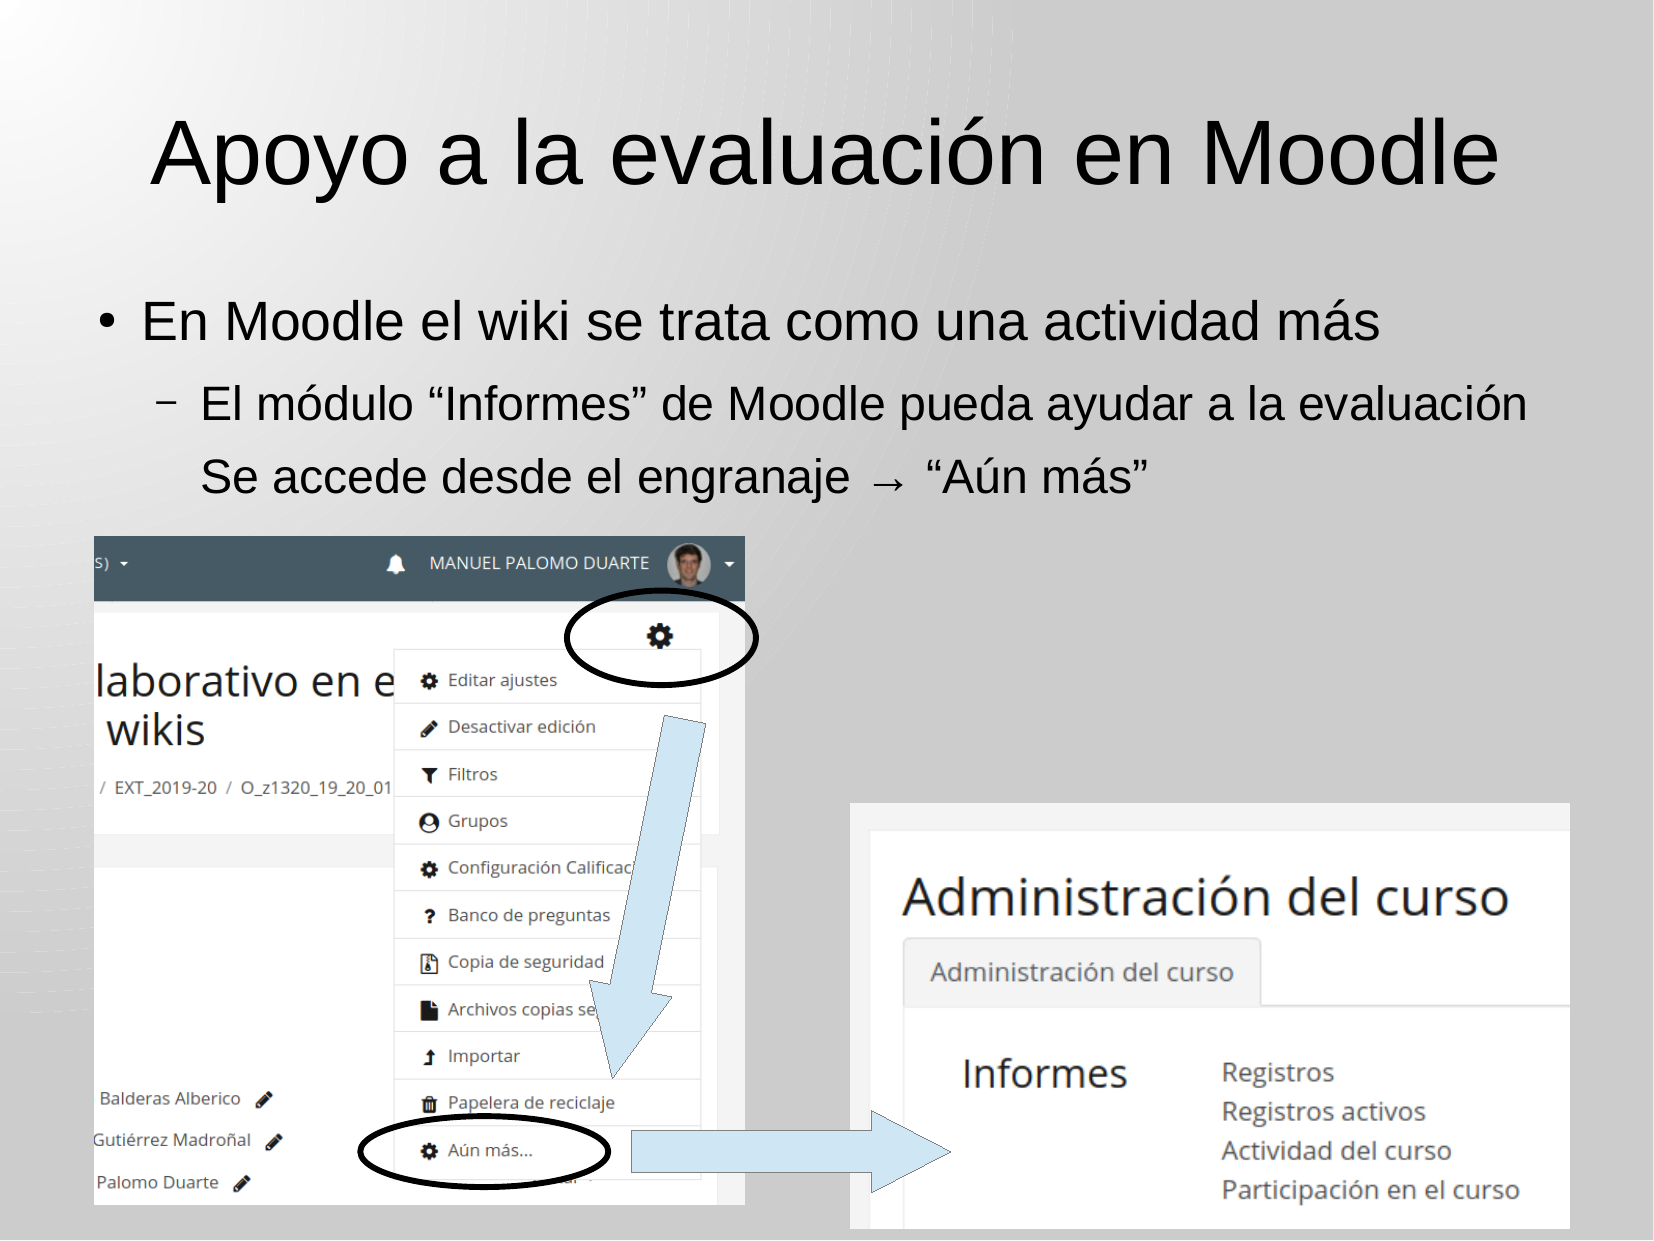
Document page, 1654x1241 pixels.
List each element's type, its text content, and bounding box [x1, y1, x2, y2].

list En Moodle el wiki se trata como una actividad más El módulo “Informes” de Moodle pueda ayudar a la evaluación Se accede desde el engranaje → “Aún más” [82, 290, 1538, 544]
picture [850, 803, 1570, 1229]
text_box [589, 715, 706, 1079]
text_box [631, 1110, 951, 1193]
picture [94, 536, 745, 1205]
picture [570, 594, 745, 682]
title Apoyo a la evaluación en Moodle [82, 49, 1571, 257]
